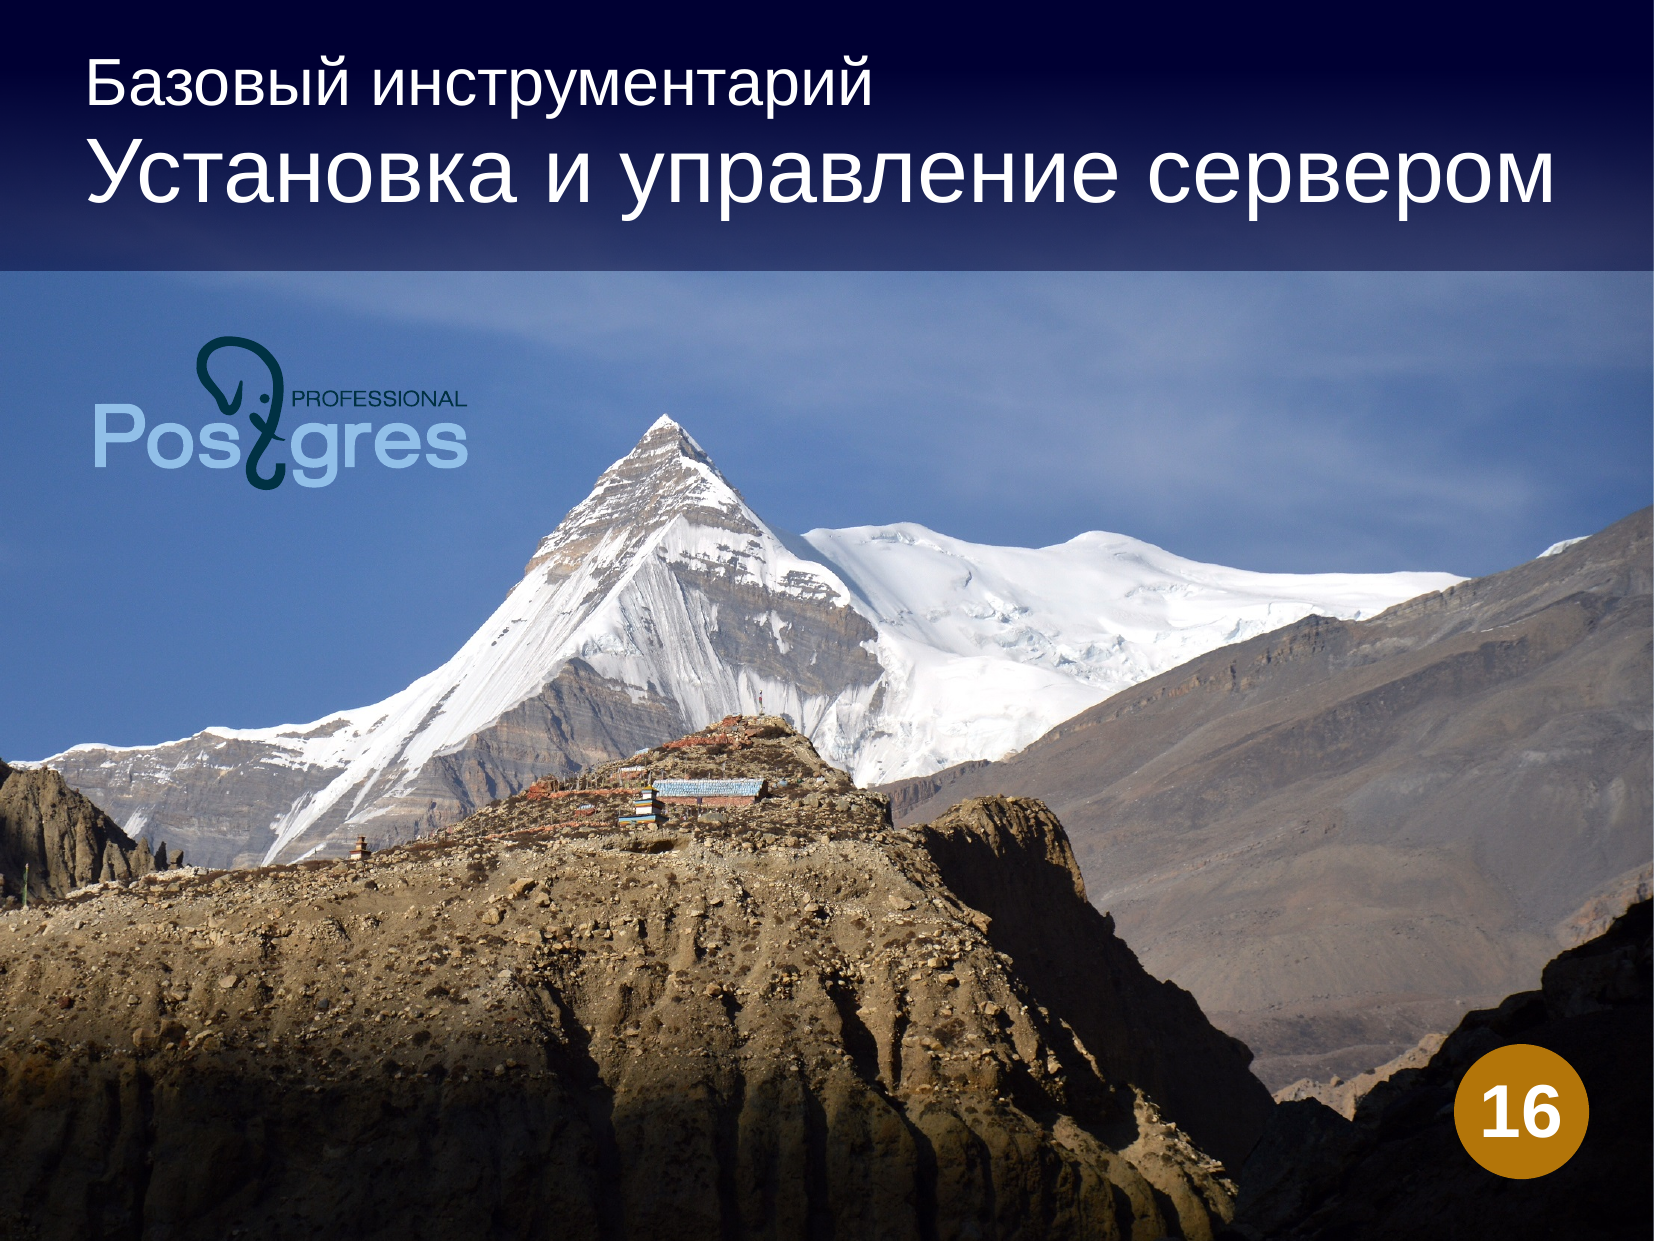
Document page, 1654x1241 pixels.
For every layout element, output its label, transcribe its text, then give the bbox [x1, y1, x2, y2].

title Базовый инструментарий Установка и управление сервером [84, 44, 1636, 251]
picture [0, 271, 1654, 1241]
text_box 16 [1454, 1044, 1590, 1180]
